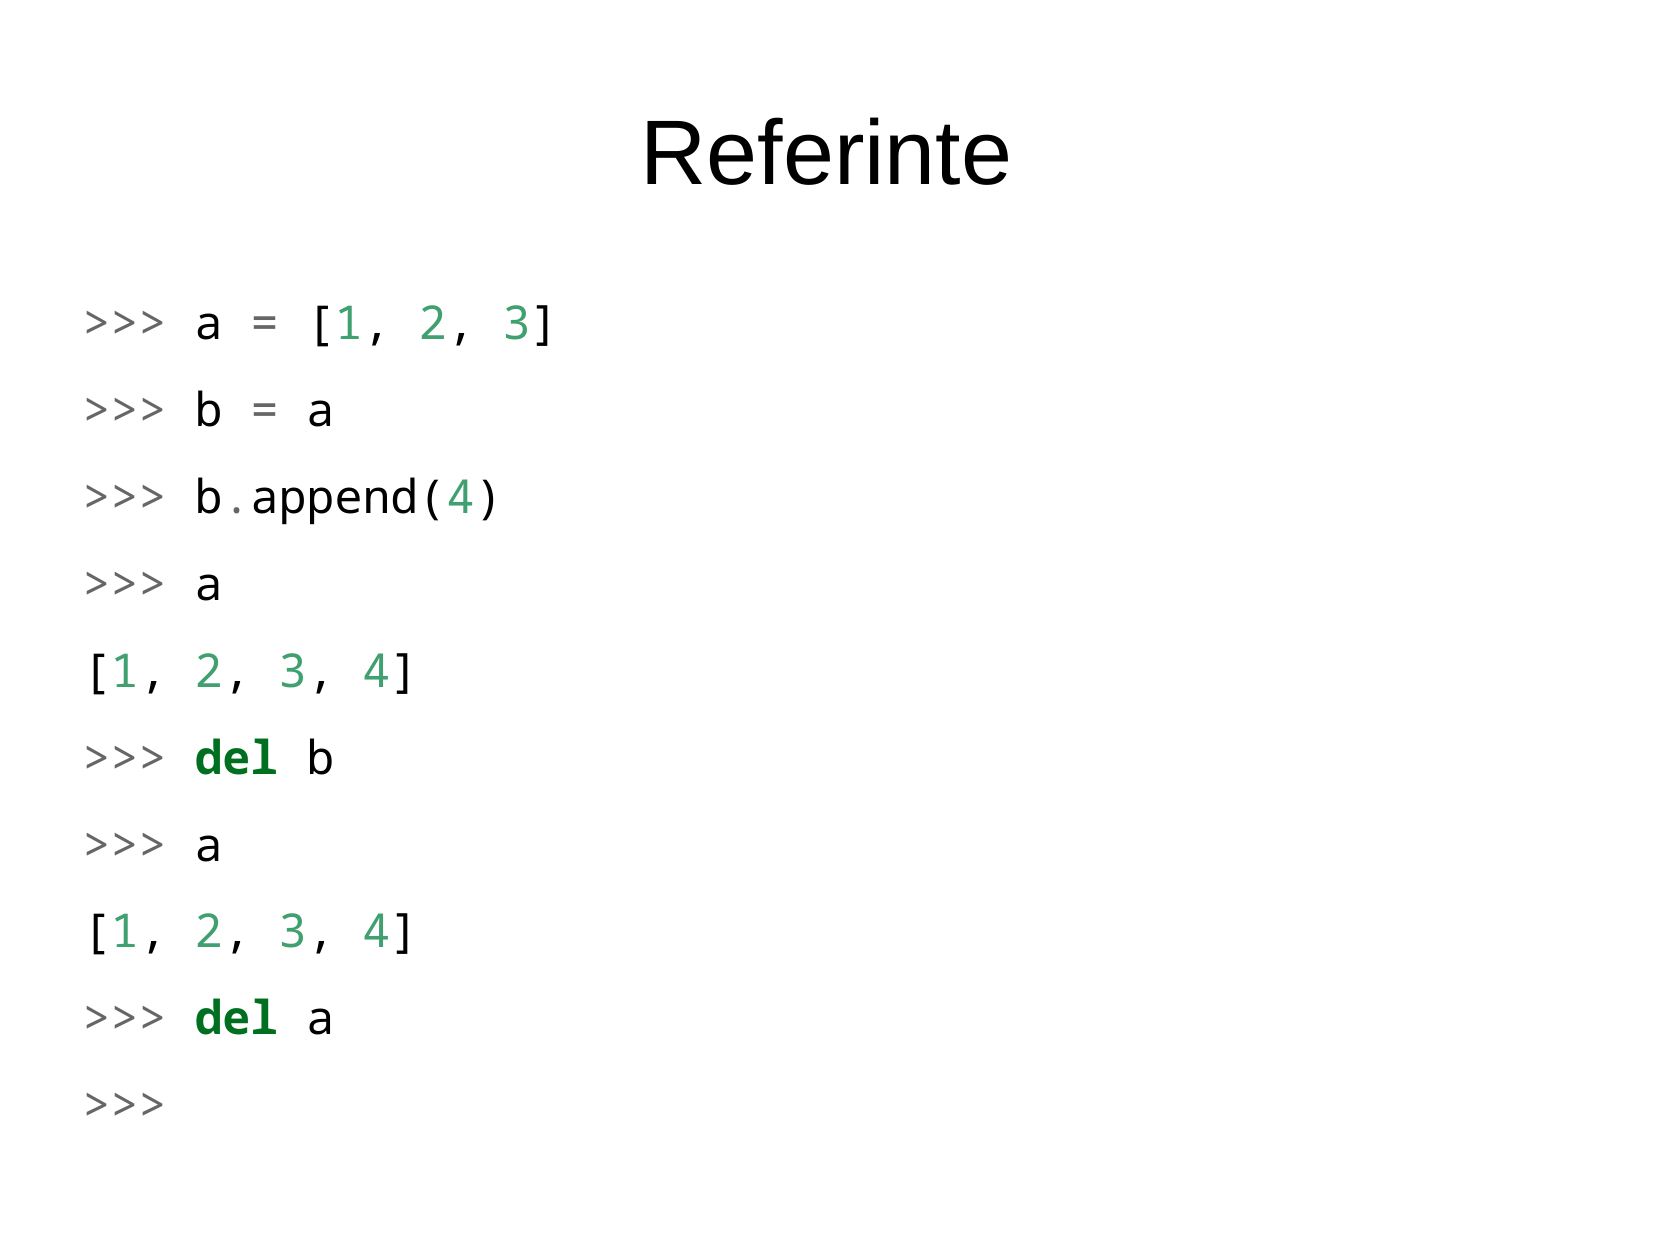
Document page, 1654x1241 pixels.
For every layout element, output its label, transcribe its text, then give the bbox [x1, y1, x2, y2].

list >>> a = [1, 2, 3] >>> b = a >>> b.append(4) >>> a [1, 2, 3, 4] >>> del b >>> a [1, 2, 3, 4] >>> del a >>> [82, 290, 1571, 1141]
title Referinte [82, 49, 1571, 257]
